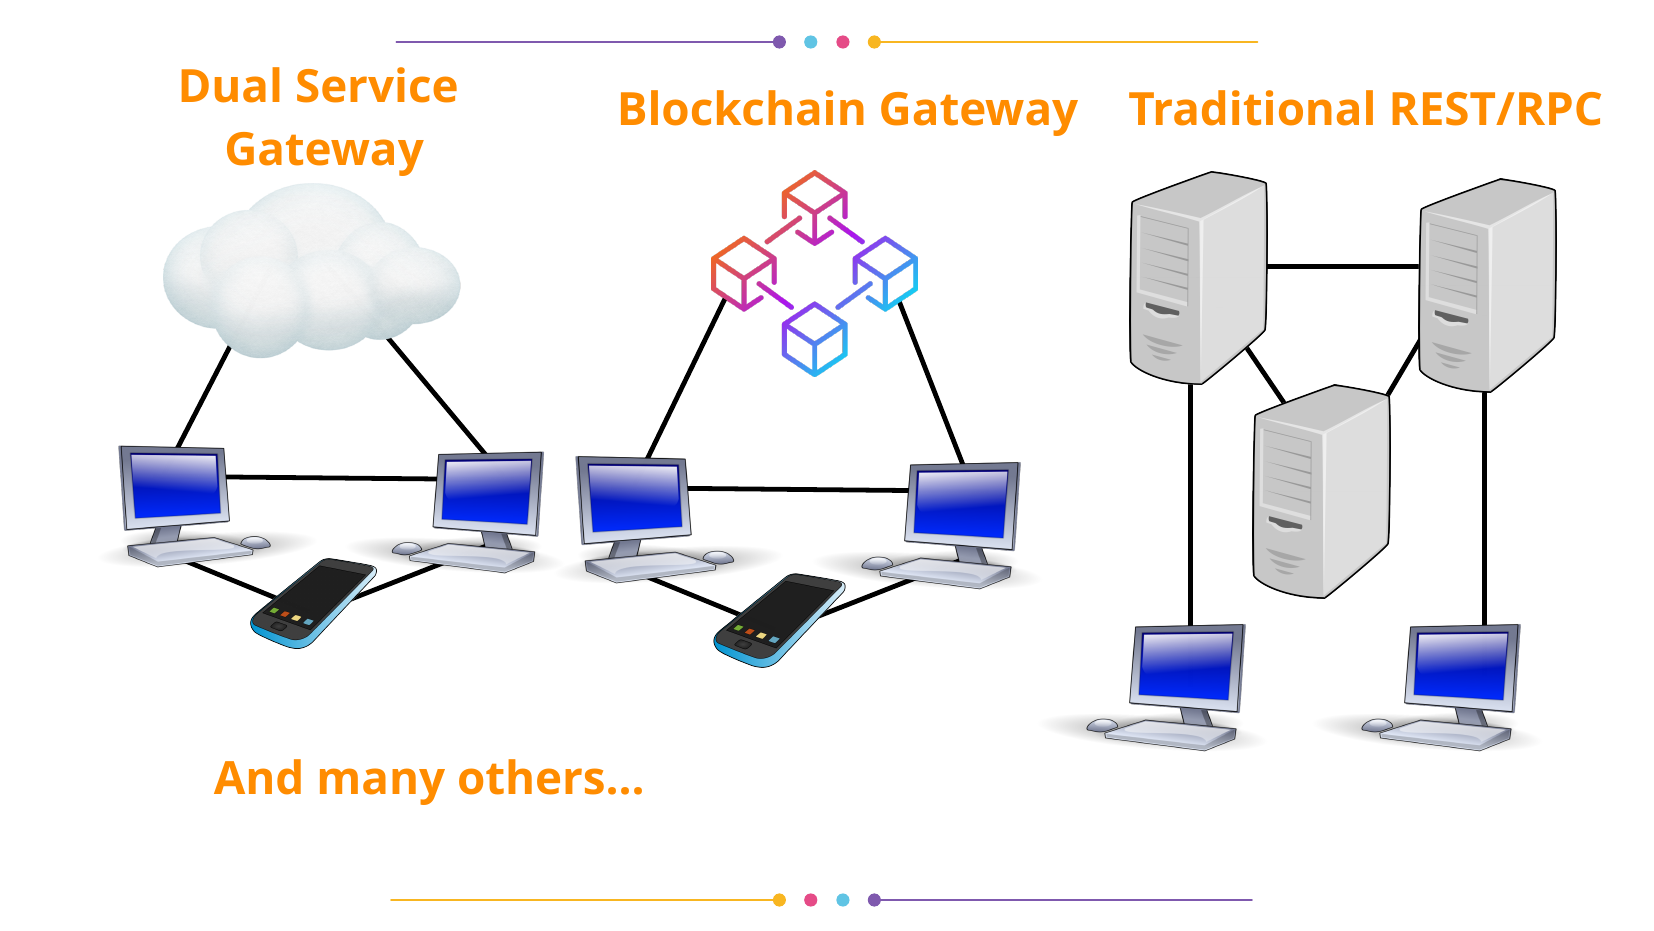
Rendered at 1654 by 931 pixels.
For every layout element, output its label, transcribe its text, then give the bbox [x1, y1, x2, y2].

text_box Traditional REST/RPC [1113, 69, 1654, 159]
text_box Dual Service Gateway [162, 46, 777, 187]
picture [711, 170, 918, 377]
text_box Blockchain Gateway [602, 69, 1113, 159]
picture [1301, 614, 1547, 774]
picture [1418, 178, 1557, 393]
picture [93, 436, 1047, 670]
picture [162, 187, 461, 359]
picture [1026, 614, 1272, 774]
text_box And many others... [199, 737, 813, 827]
picture [1129, 171, 1391, 599]
